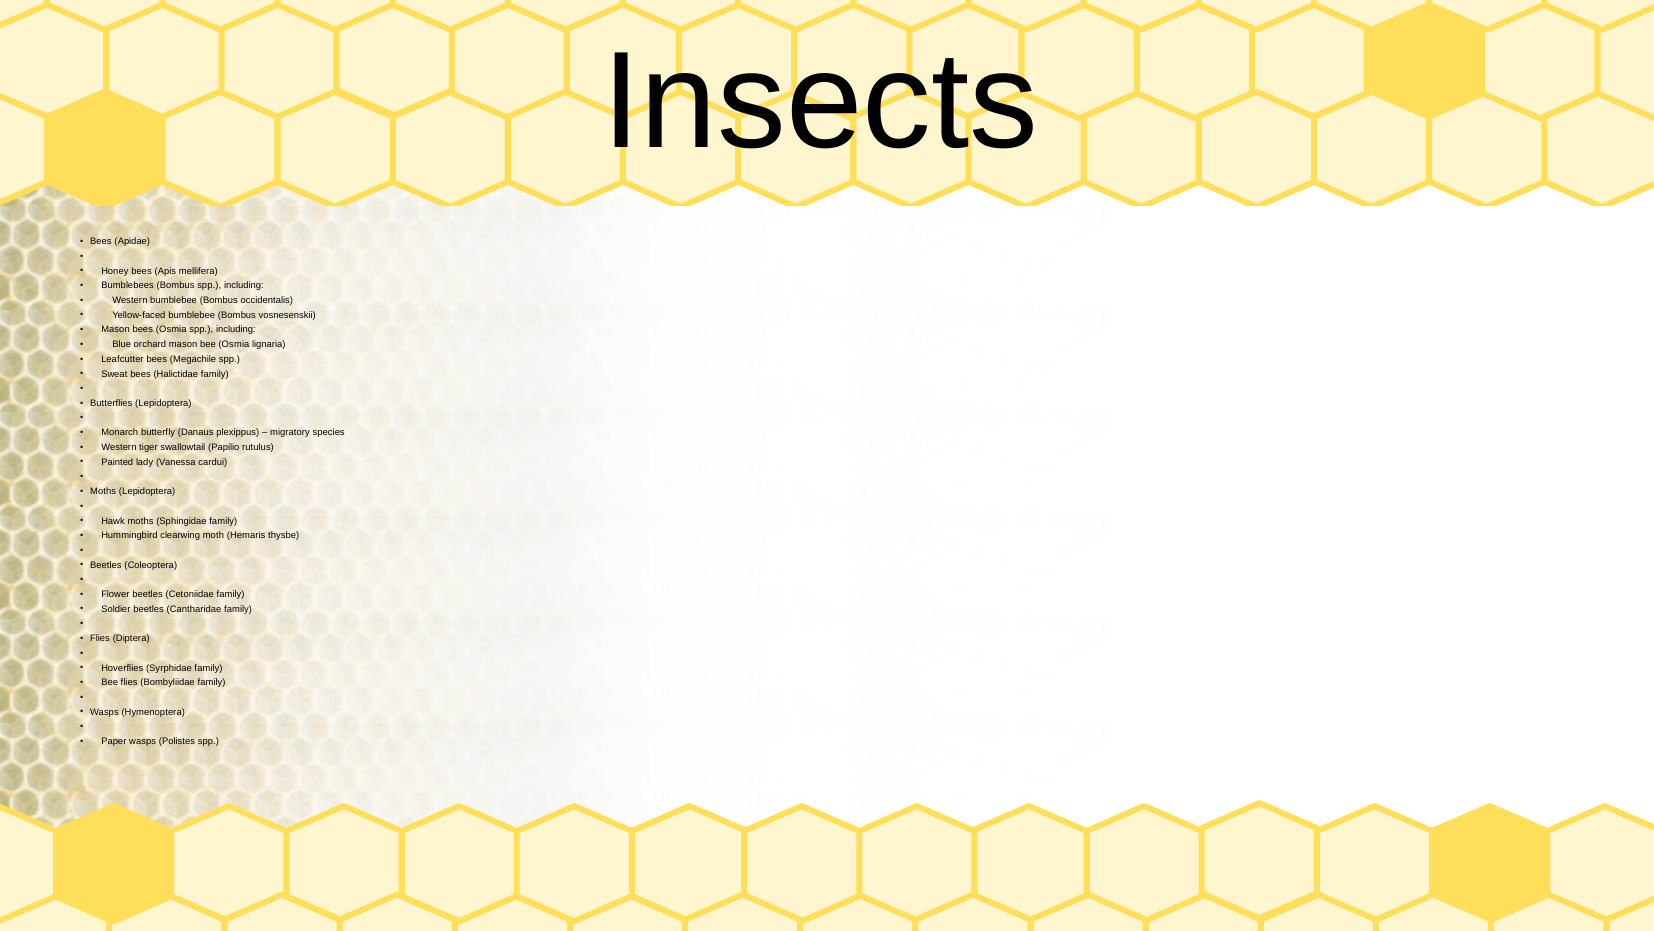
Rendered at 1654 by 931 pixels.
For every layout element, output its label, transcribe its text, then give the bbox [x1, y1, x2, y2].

title Insects [76, 0, 1565, 200]
list Bees (Apidae) Honey bees (Apis mellifera) Bumblebees (Bombus spp.), including: Western bumblebee (Bombus occidentalis) Yellow-faced bumblebee (Bombus vosnesenskii) Mason bees (Osmia spp.), including: Blue orchard mason bee (Osmia lignaria) Leafcutter bees (Megachile spp.) Sweat bees (Halictidae family) Butterflies (Lepidoptera) Monarch butterfly (Danaus plexippus) – migratory species Western tiger swallowtail (Papilio rutulus) Painted lady (Vanessa cardui) Moths (Lepidoptera) Hawk moths (Sphingidae family) Hummingbird clearwing moth (Hemaris thysbe) Beetles (Coleoptera) Flower beetles (Cetoniidae family) Soldier beetles (Cantharidae family) Flies (Diptera) Hoverflies (Syrphidae family) Bee flies (Bombyliidae family) Wasps (Hymenoptera) Paper wasps (Polistes spp.) [76, 236, 1565, 768]
picture [0, 186, 1654, 827]
